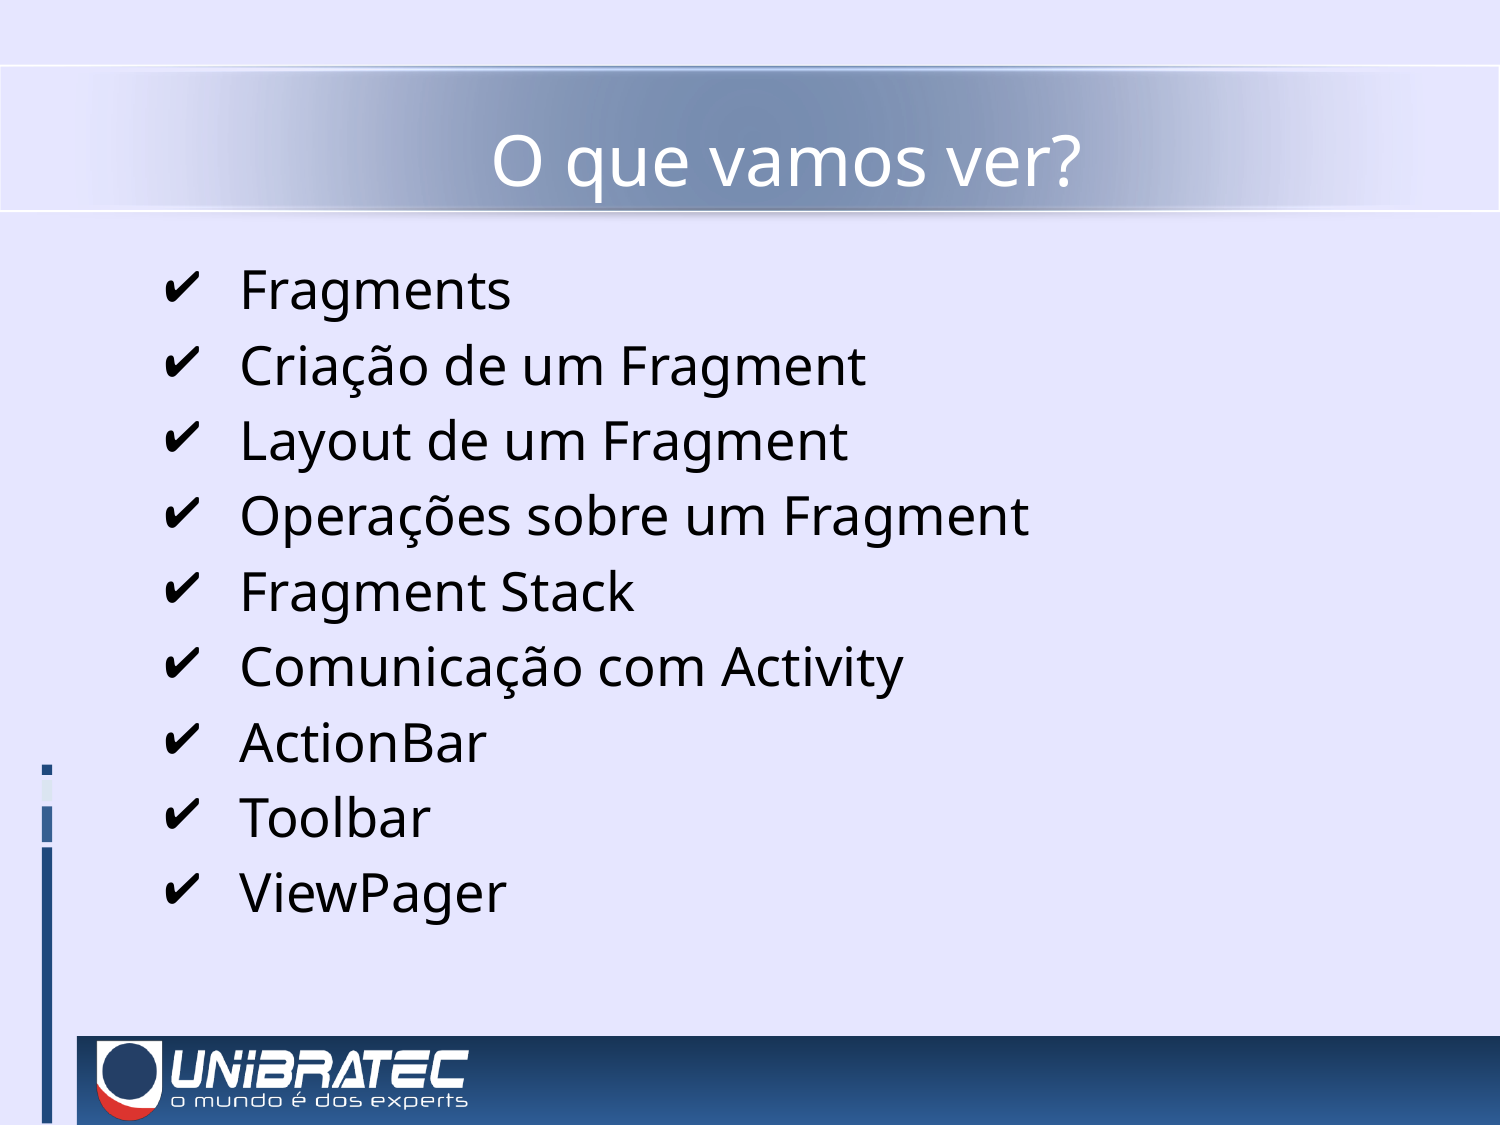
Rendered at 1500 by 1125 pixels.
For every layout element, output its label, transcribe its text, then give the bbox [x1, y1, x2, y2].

list Fragments Criação de um Fragment Layout de um Fragment Operações sobre um Fragment Fragment Stack Comunicação com Activity ActionBar Toolbar ViewPager [150, 248, 1424, 1042]
picture [0, 58, 1500, 227]
title O que vamos ver? [150, 84, 1424, 233]
picture [96, 1040, 469, 1121]
